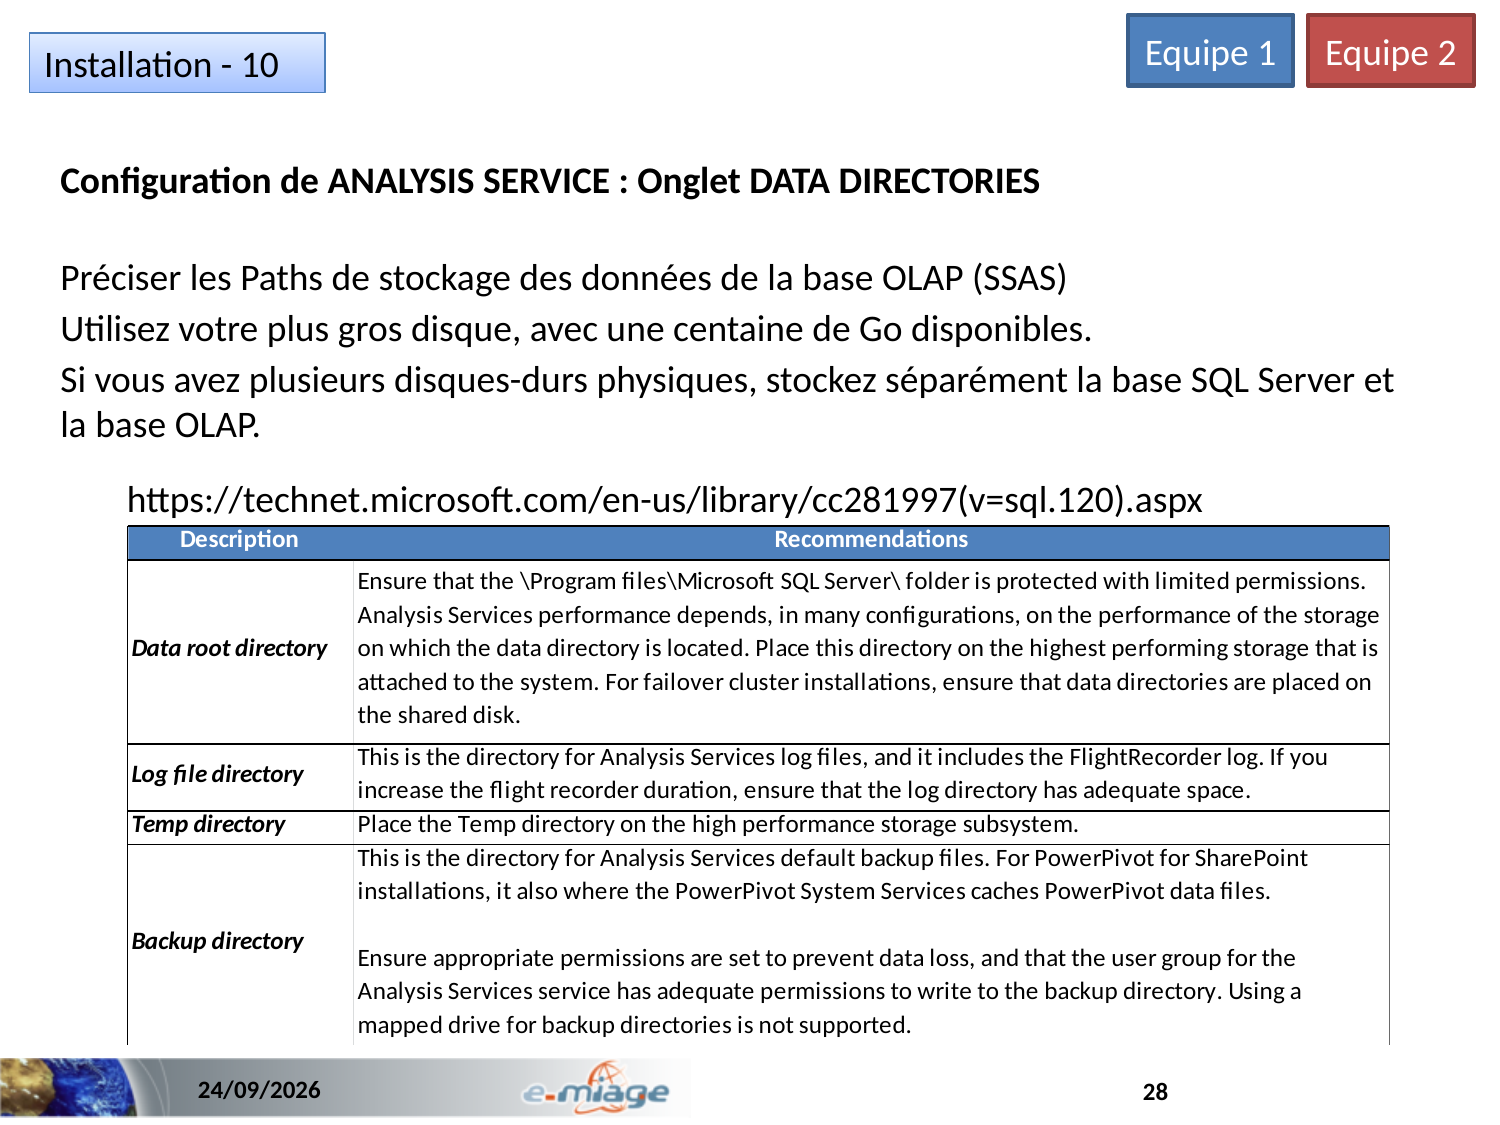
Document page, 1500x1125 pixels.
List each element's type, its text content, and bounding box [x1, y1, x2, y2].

picture [0, 1058, 691, 1118]
text_box https://technet.microsoft.com/en-us/library/cc281997(v=sql.120).aspx [112, 467, 1388, 528]
text_box Configuration de ANALYSIS SERVICE : Onglet DATA DIRECTORIES Préciser les Paths de stockage des données de la base OLAP (SSAS) Utilisez votre plus gros disque, avec une centaine de Go disponibles. Si vous avez plusieurs disques-durs physiques, stockez séparément la base SQL Server et la base OLAP. [45, 148, 1428, 453]
text_box Equipe 2 [1308, 14, 1474, 86]
text_box Installation - 10 [29, 32, 325, 93]
text_box Equipe 1 [1127, 14, 1294, 86]
picture [126, 525, 1391, 1047]
